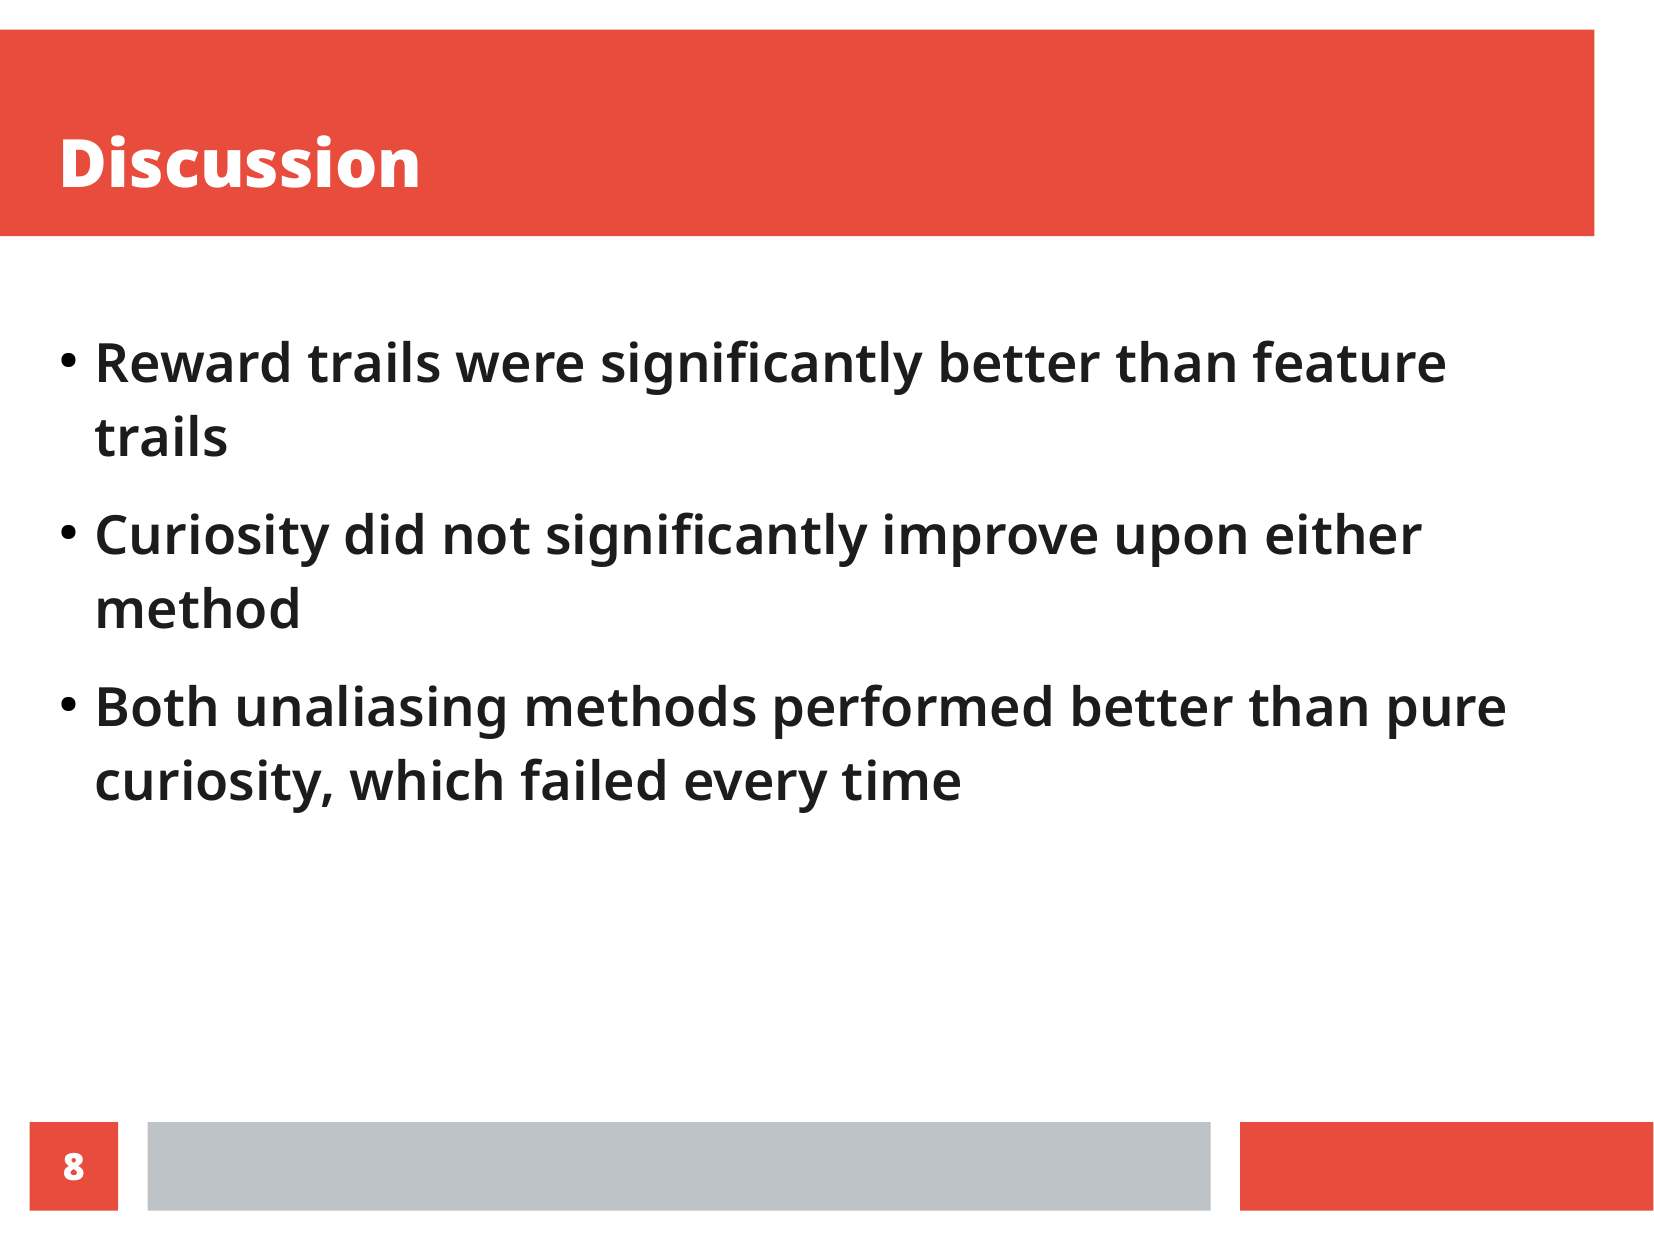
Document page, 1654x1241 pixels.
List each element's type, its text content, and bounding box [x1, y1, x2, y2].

title Discussion [59, 59, 1595, 207]
list Reward trails were significantly better than feature trails Curiosity did not significantly improve upon either method Both unaliasing methods performed better than pure curiosity, which failed every time [59, 324, 1565, 1093]
